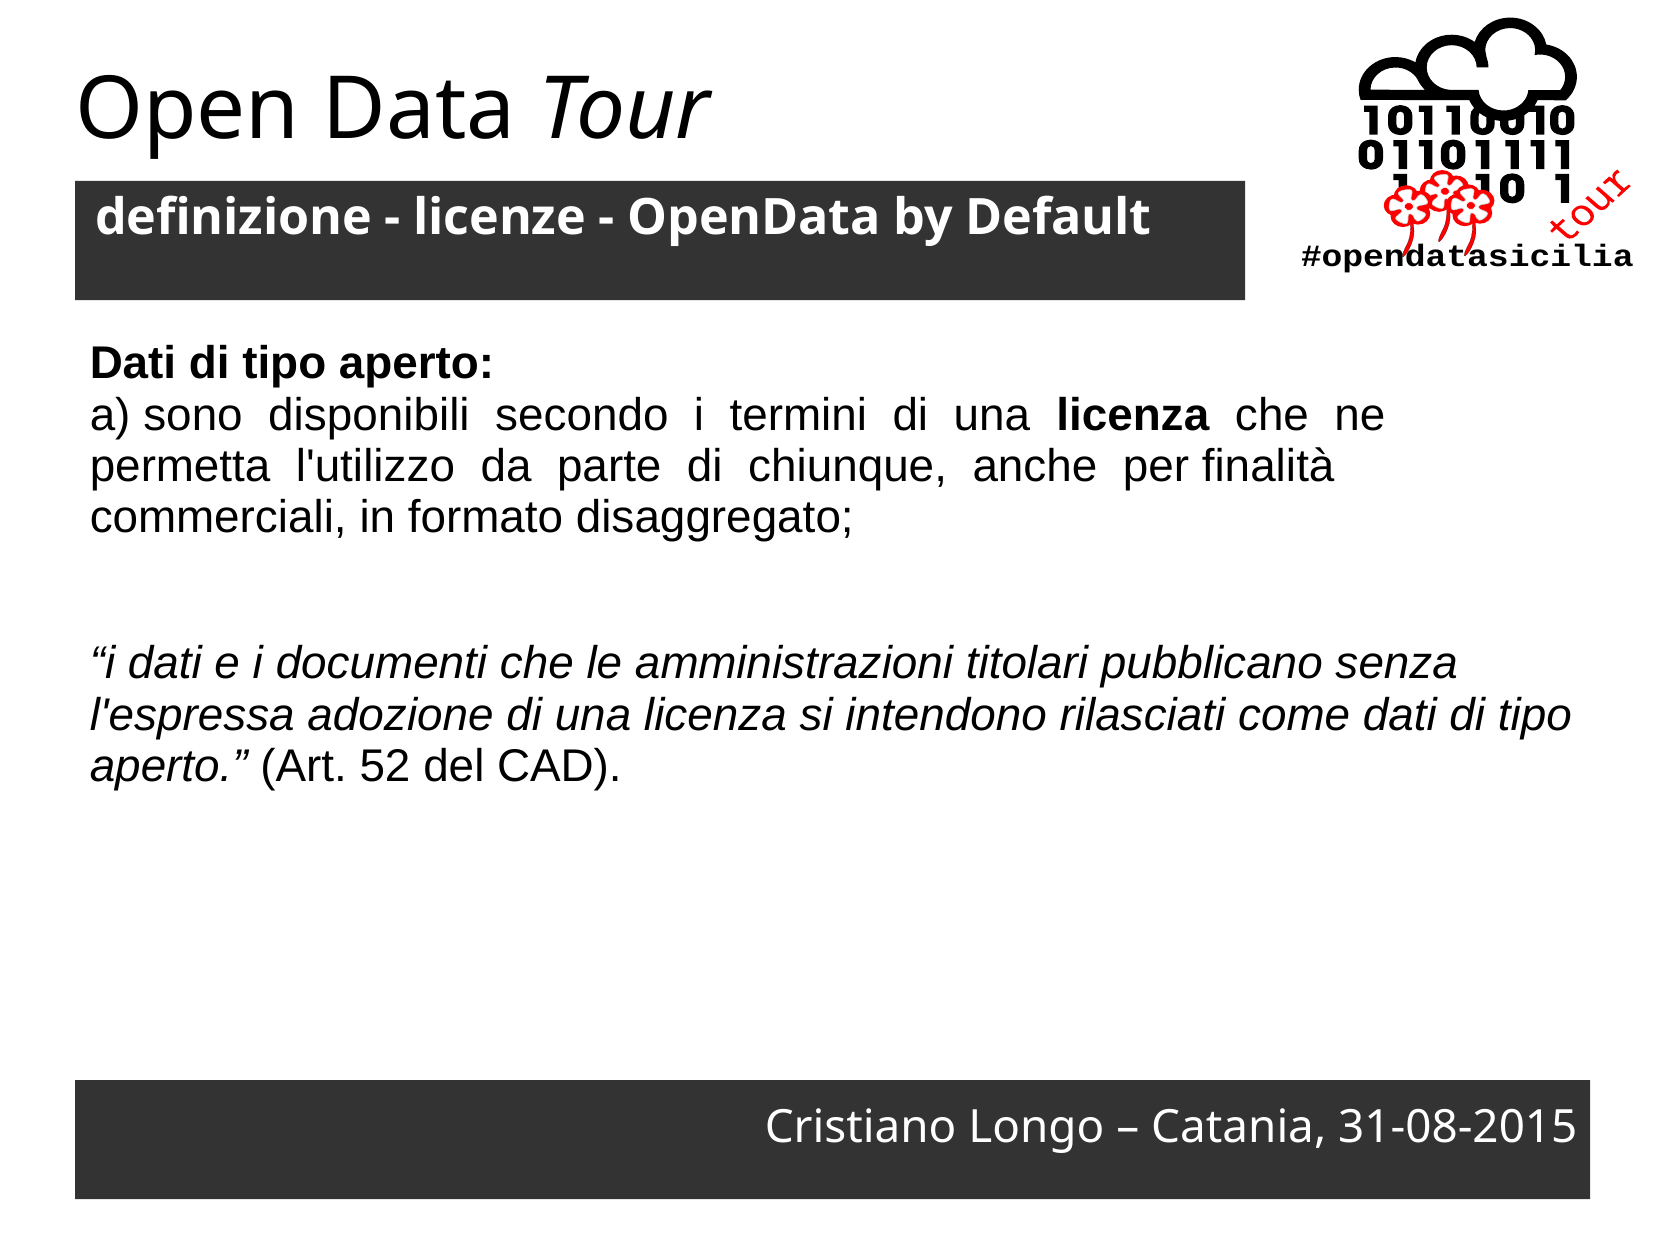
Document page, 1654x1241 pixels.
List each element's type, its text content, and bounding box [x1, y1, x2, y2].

list Open Data Tour [75, 45, 1246, 165]
text_box “i dati e i documenti che le amministrazioni titolari pubblicano senza l'espressa adozione di una licenza si intendono rilasciati come dati di tipo aperto.” (Art. 52 del CAD). [75, 630, 1591, 799]
picture [1302, 17, 1633, 273]
text_box Dati di tipo aperto: a) sono disponibili secondo i termini di una licenza che ne permetta l'utilizzo da parte di chiunque, anche per finalità commerciali, in formato disaggregato; [75, 330, 1561, 550]
list definizione - licenze - OpenData by Default [75, 180, 1246, 301]
list Cristiano Longo – Catania, 31-08-2015 [75, 1080, 1591, 1200]
